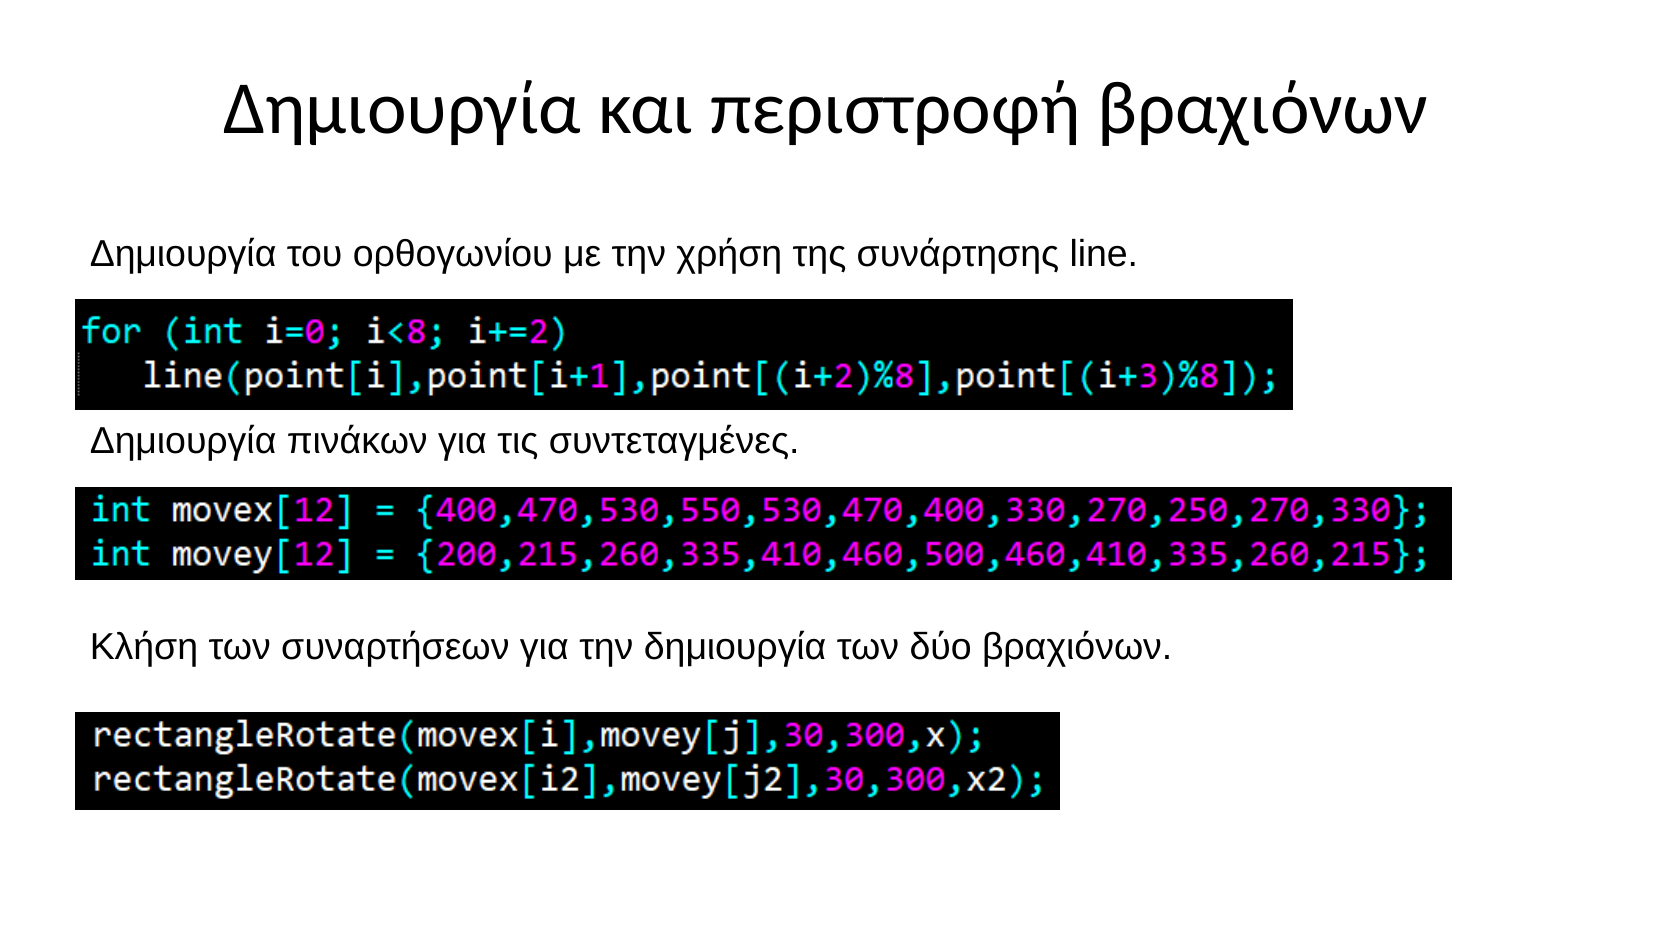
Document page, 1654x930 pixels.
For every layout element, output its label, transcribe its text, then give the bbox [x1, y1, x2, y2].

picture [75, 712, 1060, 810]
picture [75, 299, 1293, 410]
title Δημιουργία και περιστροφή βραχιόνων [82, 37, 1571, 193]
text_box Δημιουργία του ορθογωνίου με την χρήση της συνάρτησης line. [75, 225, 1388, 282]
text_box Δημιουργία πινάκων για τις συντεταγμένες. [75, 412, 1388, 470]
picture [75, 487, 1452, 580]
text_box Κλήση των συναρτήσεων για την δημιουργία των δύο βραχιόνων. [75, 618, 1351, 676]
